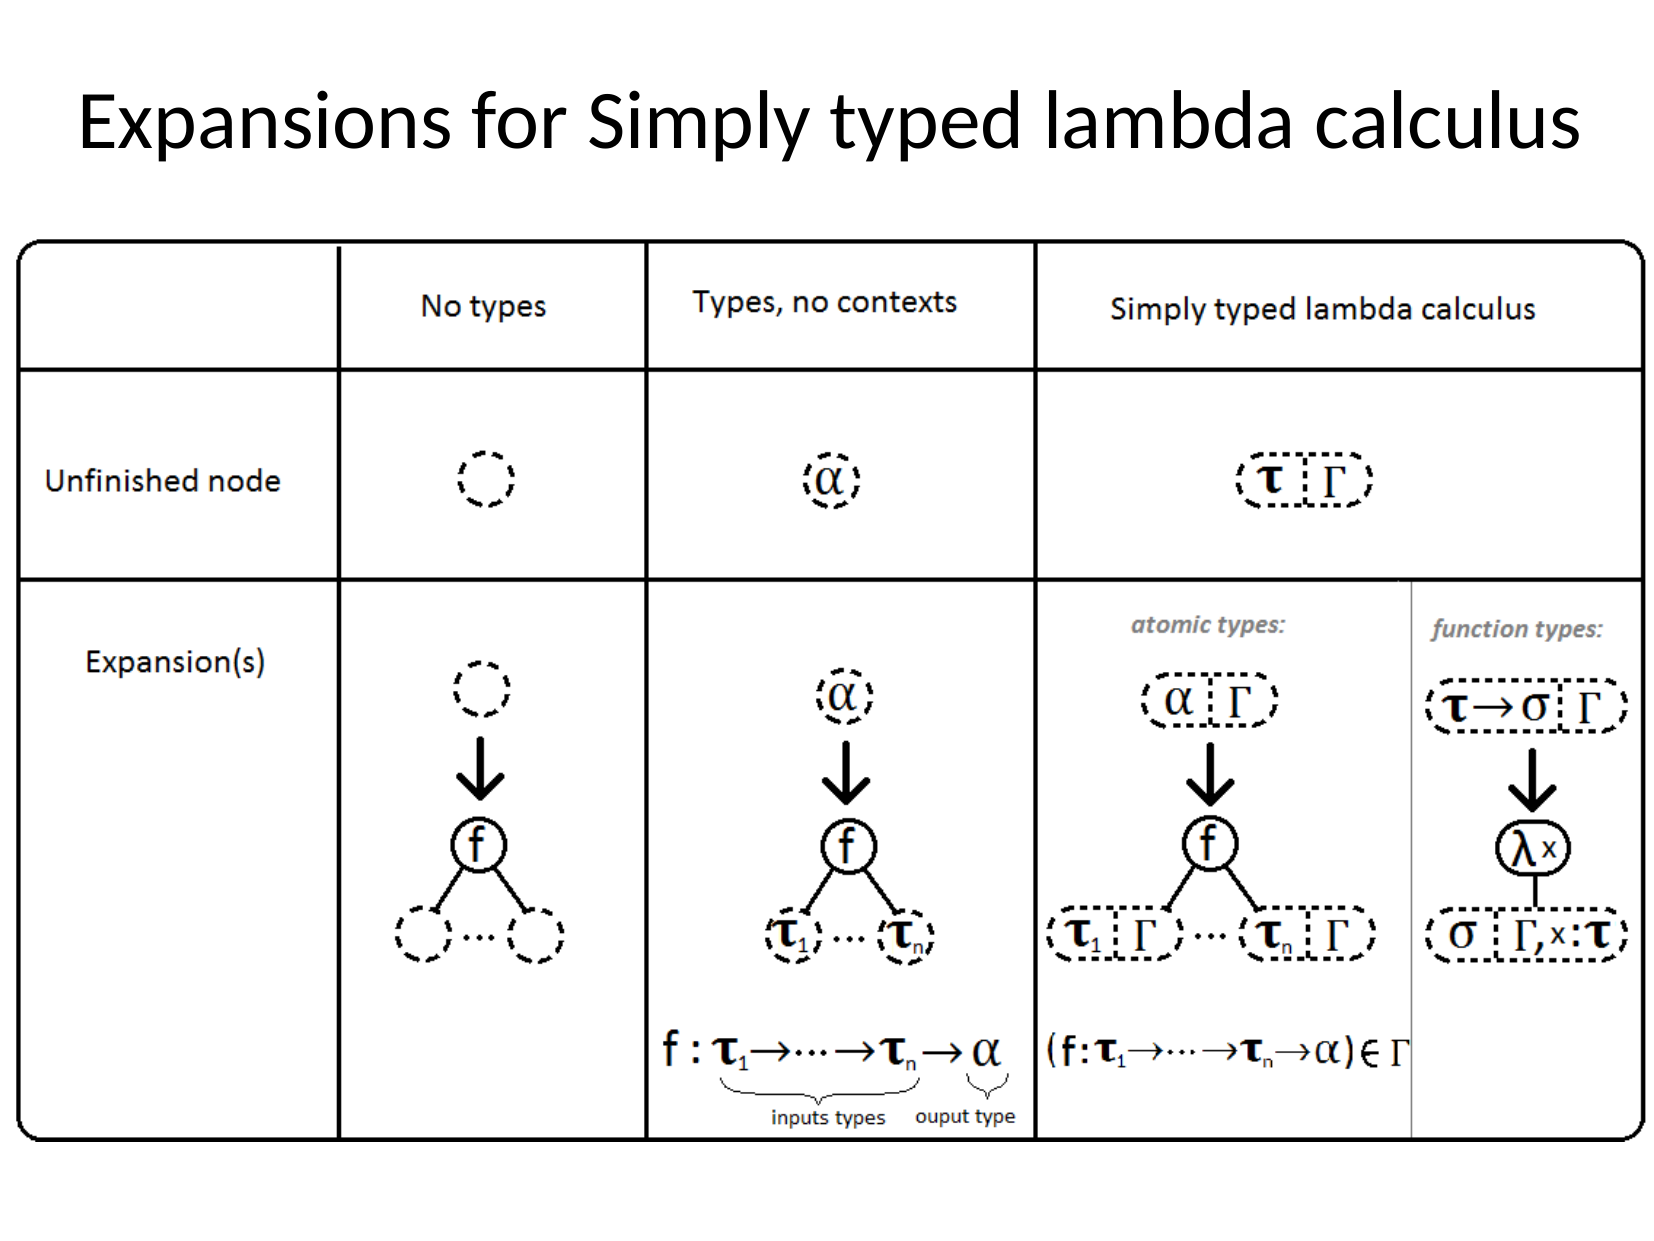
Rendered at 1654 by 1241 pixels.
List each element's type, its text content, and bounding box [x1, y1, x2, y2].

picture [15, 238, 1647, 1142]
title Expansions for Simply typed lambda calculus [15, 24, 1646, 232]
